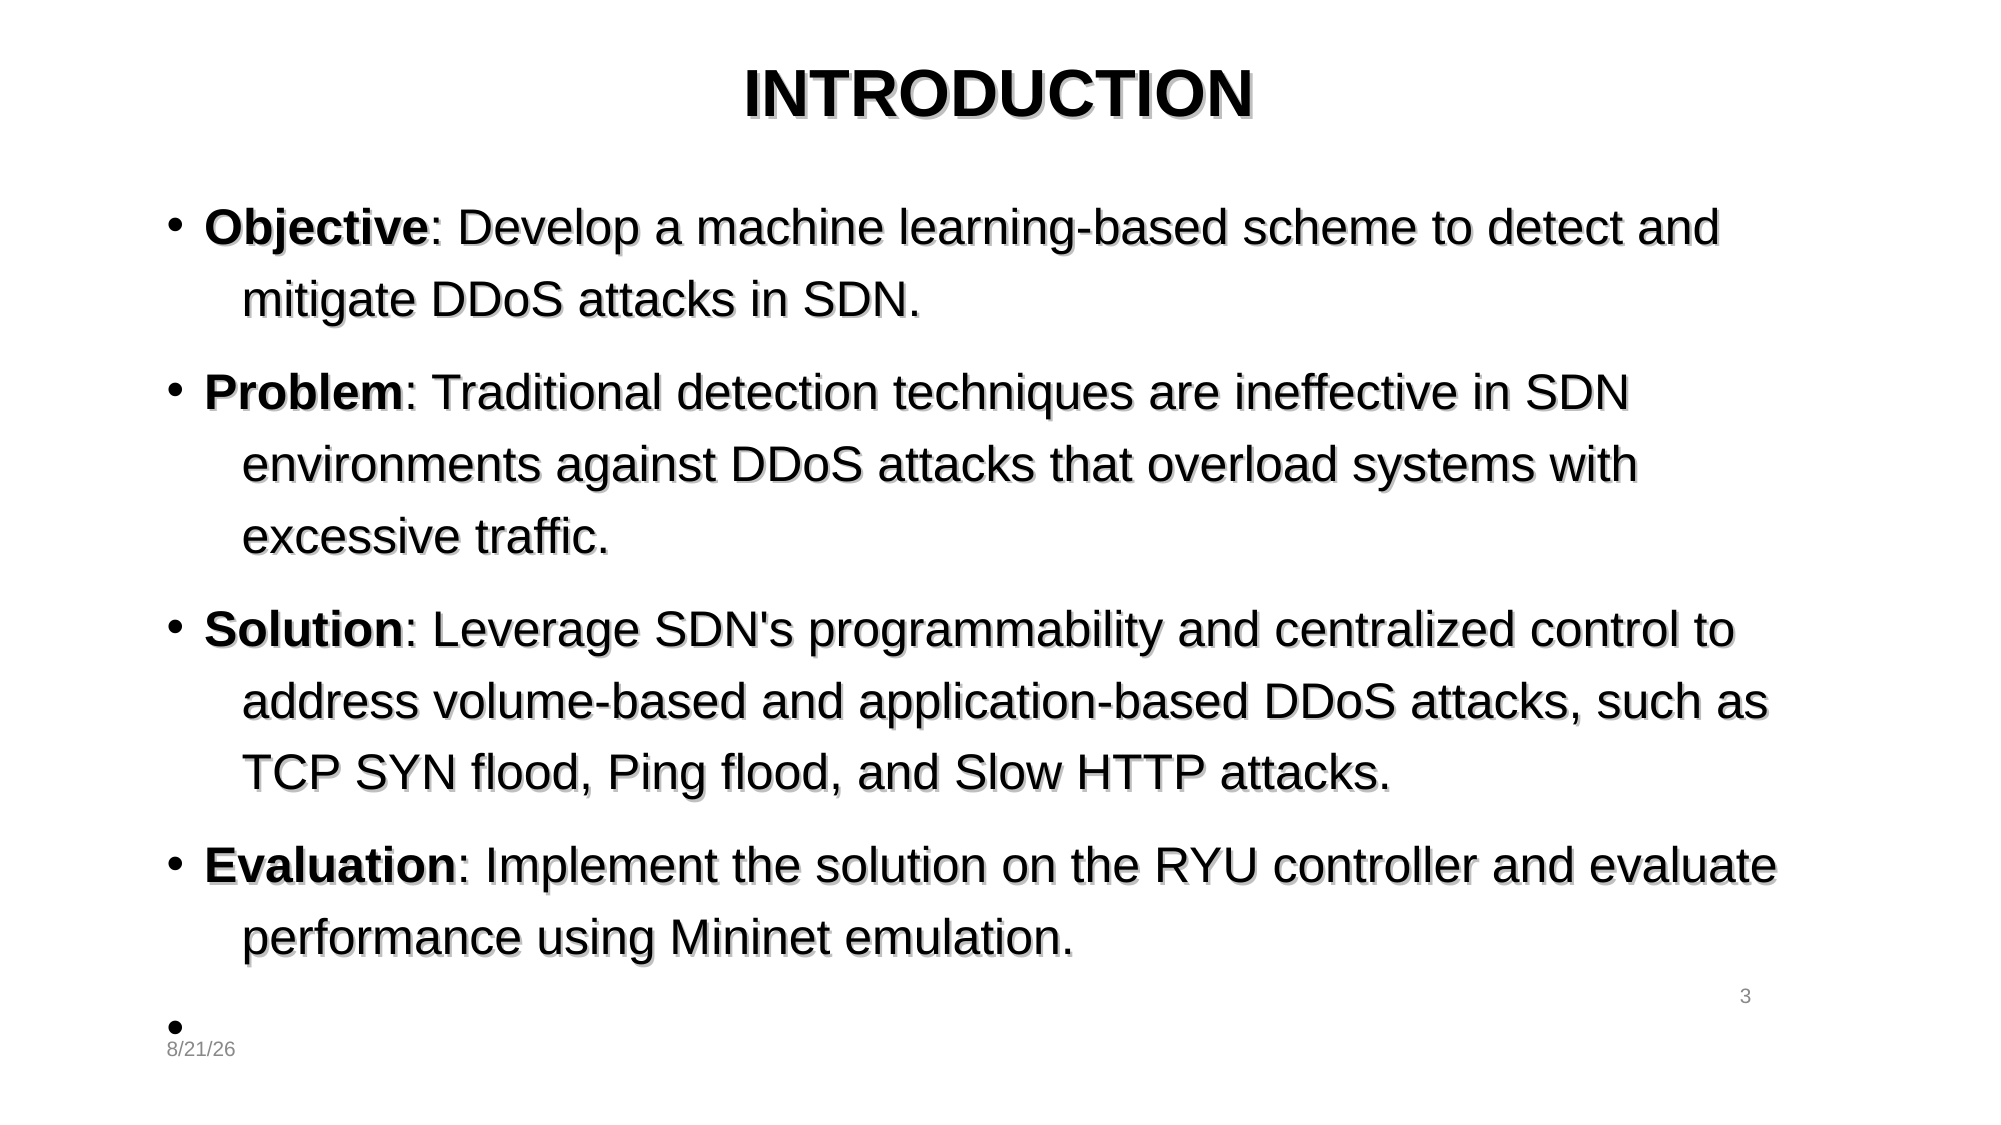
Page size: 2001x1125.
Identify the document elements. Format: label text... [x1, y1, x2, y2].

slide_number December 27, 2024 [151, 1018, 602, 1079]
slide_number 3 [1724, 965, 1849, 1025]
title introduction [149, 38, 1849, 151]
list Objective: Develop a machine learning-based scheme to detect and mitigate DDoS attacks in SDN. Problem: Traditional detection techniques are ineffective in SDN environments against DDoS attacks that overload systems with excessive traffic. Solution: Leverage SDN's programmability and centralized control to address volume-based and application-based DDoS attacks, such as TCP SYN flood, Ping flood, and Slow HTTP attacks. Evaluation: Implement the solution on the RYU controller and evaluate performance using Mininet emulation. [151, 174, 1851, 996]
